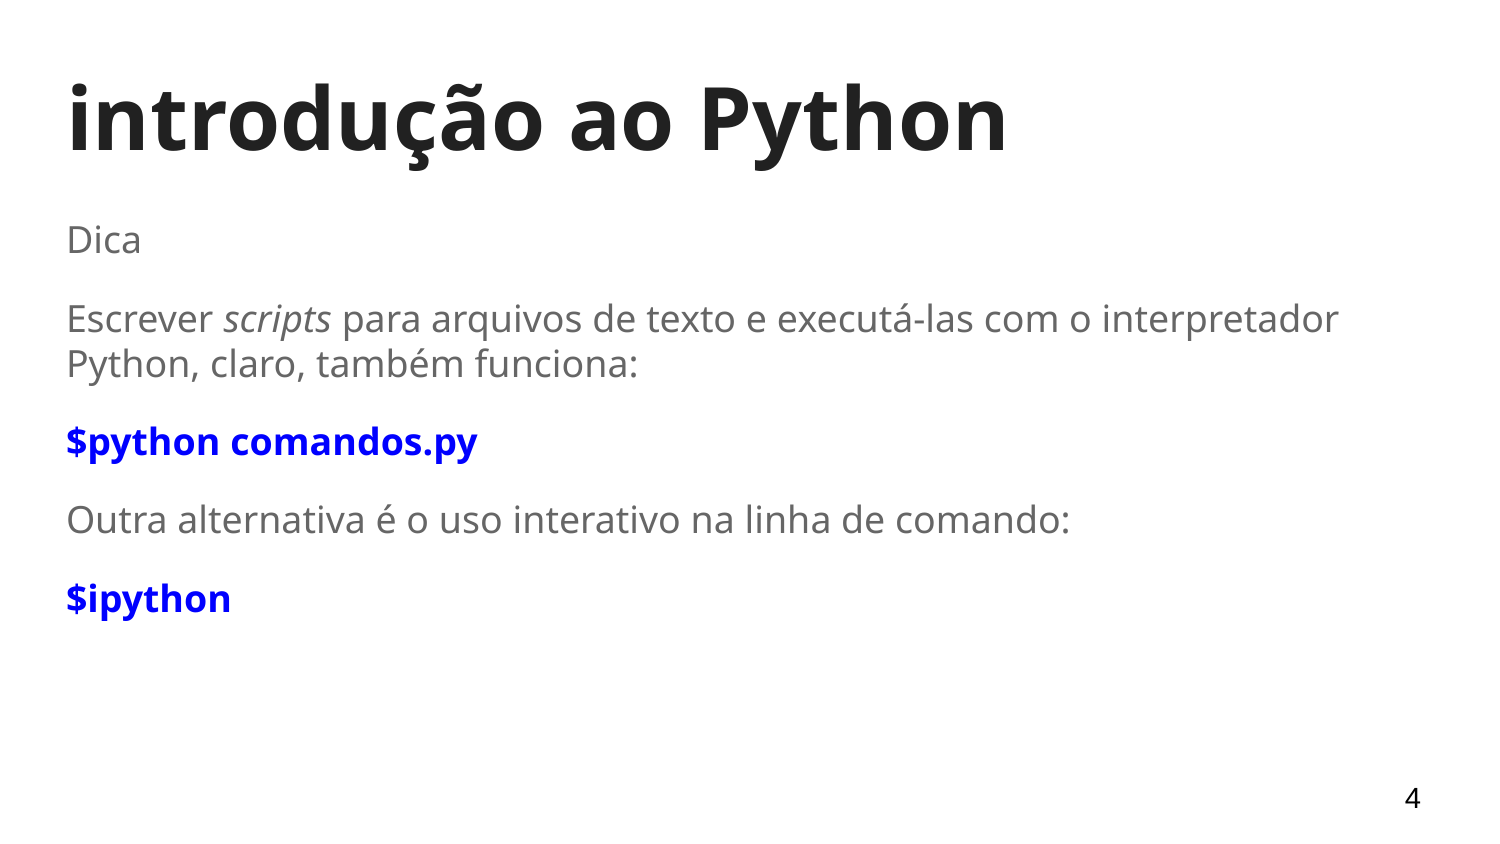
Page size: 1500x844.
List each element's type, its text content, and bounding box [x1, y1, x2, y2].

slide_number <number> [1389, 764, 1480, 830]
list Dica Escrever scripts para arquivos de texto e executá-las com o interpretador Python, claro, também funciona: $python comandos.py Outra alternativa é o uso interativo na linha de comando: $ipython [51, 201, 1449, 750]
title introdução ao Python [51, 48, 1449, 180]
